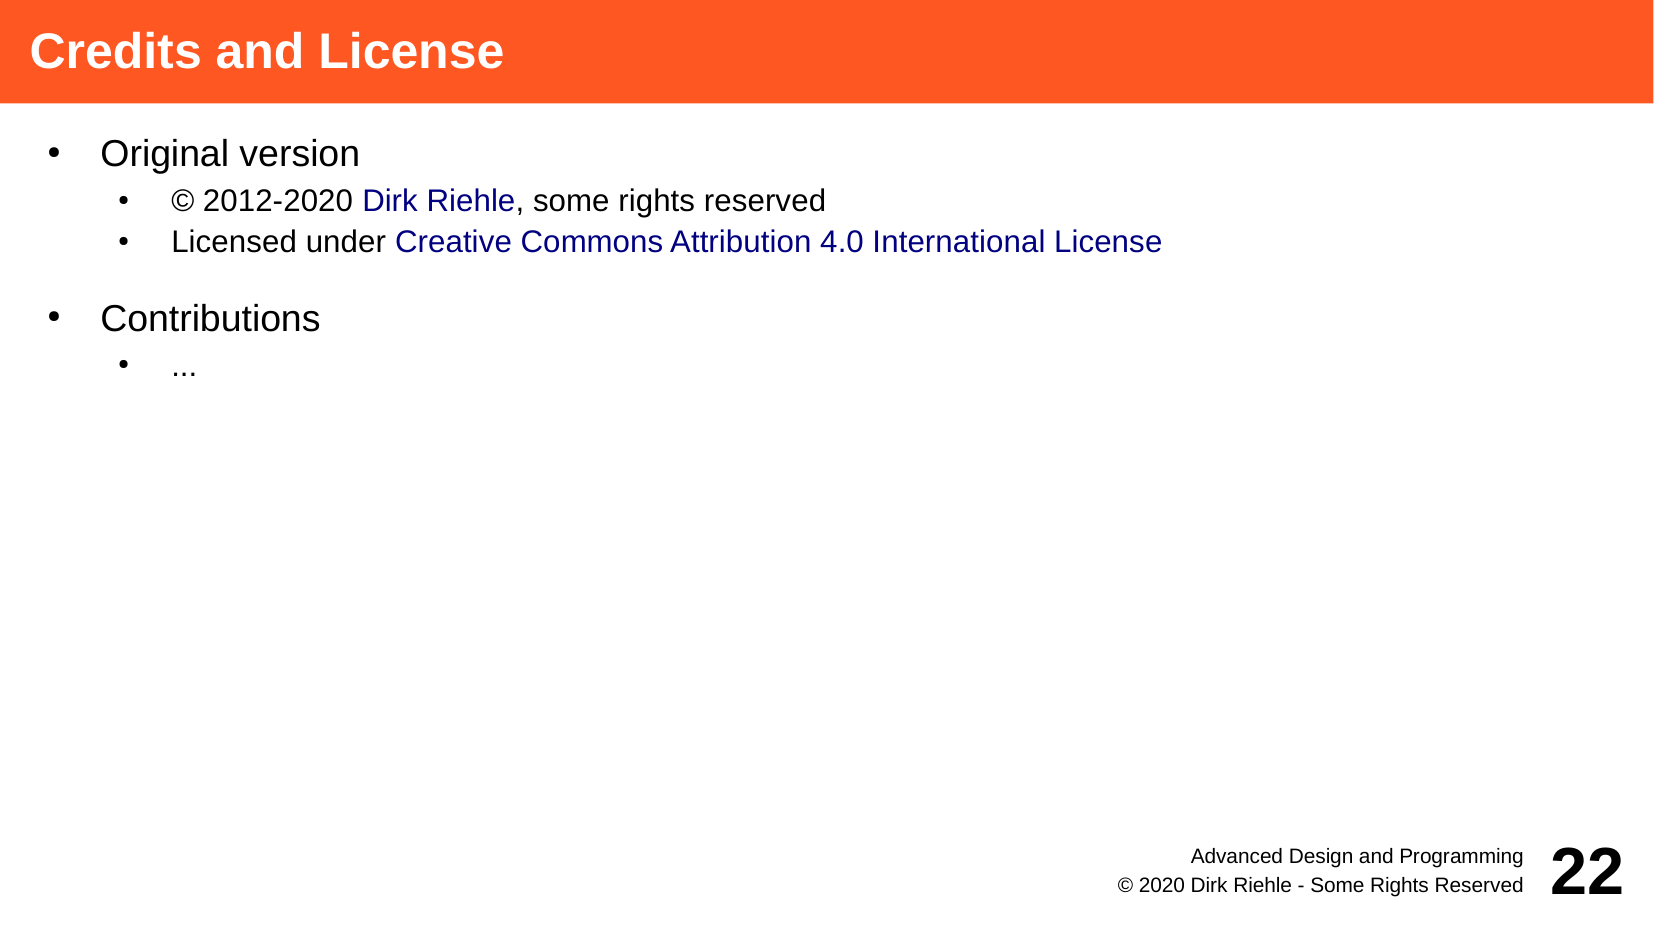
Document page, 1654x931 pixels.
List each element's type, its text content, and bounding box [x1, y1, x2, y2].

list Original version © 2012-2020 Dirk Riehle, some rights reserved Licensed under Creative Commons Attribution 4.0 International License Contributions ... [29, 132, 1625, 813]
title Credits and License [0, 0, 1654, 104]
